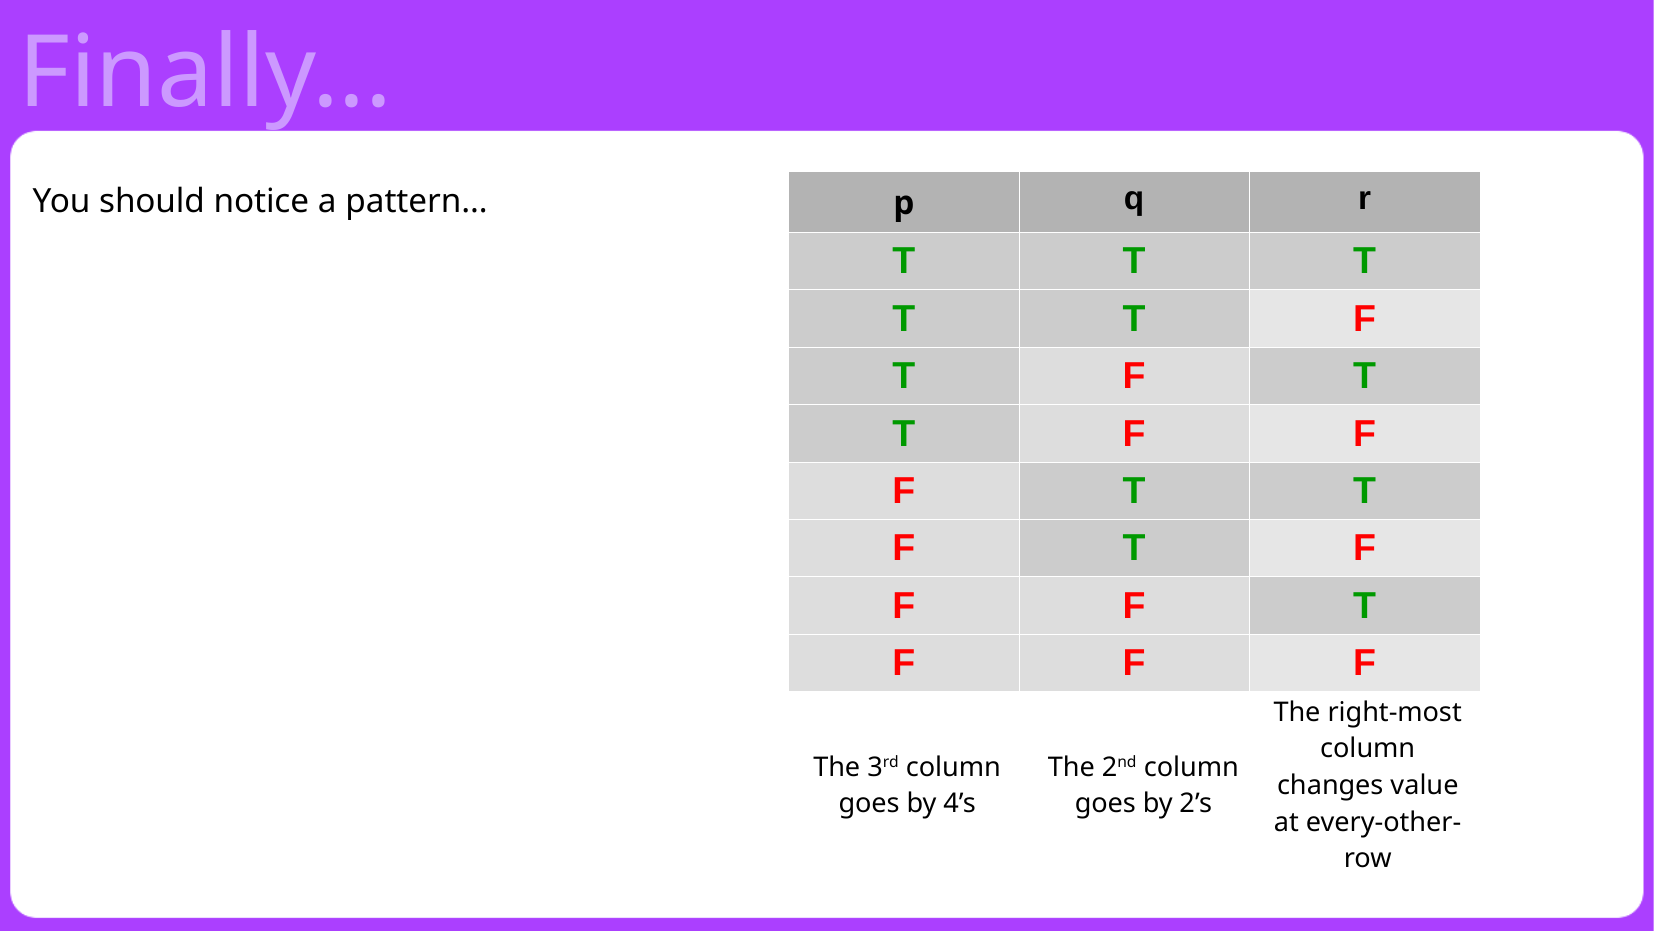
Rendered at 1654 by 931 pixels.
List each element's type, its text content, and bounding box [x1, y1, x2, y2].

table_header r [1250, 172, 1480, 232]
table_cell F [1020, 405, 1249, 462]
table_cell F [789, 463, 1019, 519]
title Finally... [18, 8, 1574, 126]
table_cell F [1020, 577, 1249, 634]
table_cell F [1020, 635, 1249, 691]
table_cell F [789, 635, 1019, 691]
table_cell T [1250, 463, 1480, 519]
picture [0, 0, 1654, 931]
table_cell F [1250, 520, 1480, 576]
text_box The 2nd column goes by 2’s [1041, 691, 1246, 877]
table_cell T [1020, 290, 1249, 347]
table_cell T [1020, 520, 1249, 576]
table_header p [789, 172, 1019, 232]
table_cell T [789, 348, 1019, 404]
table_header q [1020, 172, 1249, 232]
table_cell F [1250, 405, 1480, 462]
table_cell T [1020, 233, 1249, 289]
text_box You should notice a pattern… [32, 176, 497, 289]
table_cell T [1250, 348, 1480, 404]
table_cell T [1250, 577, 1480, 634]
table_cell F [789, 577, 1019, 634]
table_cell T [789, 233, 1019, 289]
table_cell F [1250, 290, 1480, 347]
table_cell F [789, 520, 1019, 576]
text_box The 3rd column goes by 4’s [804, 691, 1010, 877]
text_box The right-most column changes value at every-other-row [1265, 691, 1470, 877]
table_cell T [789, 290, 1019, 347]
table_cell T [789, 405, 1019, 462]
table_cell F [1020, 348, 1249, 404]
table_cell F [1250, 635, 1480, 691]
table_cell T [1020, 463, 1249, 519]
table_cell T [1250, 233, 1480, 289]
